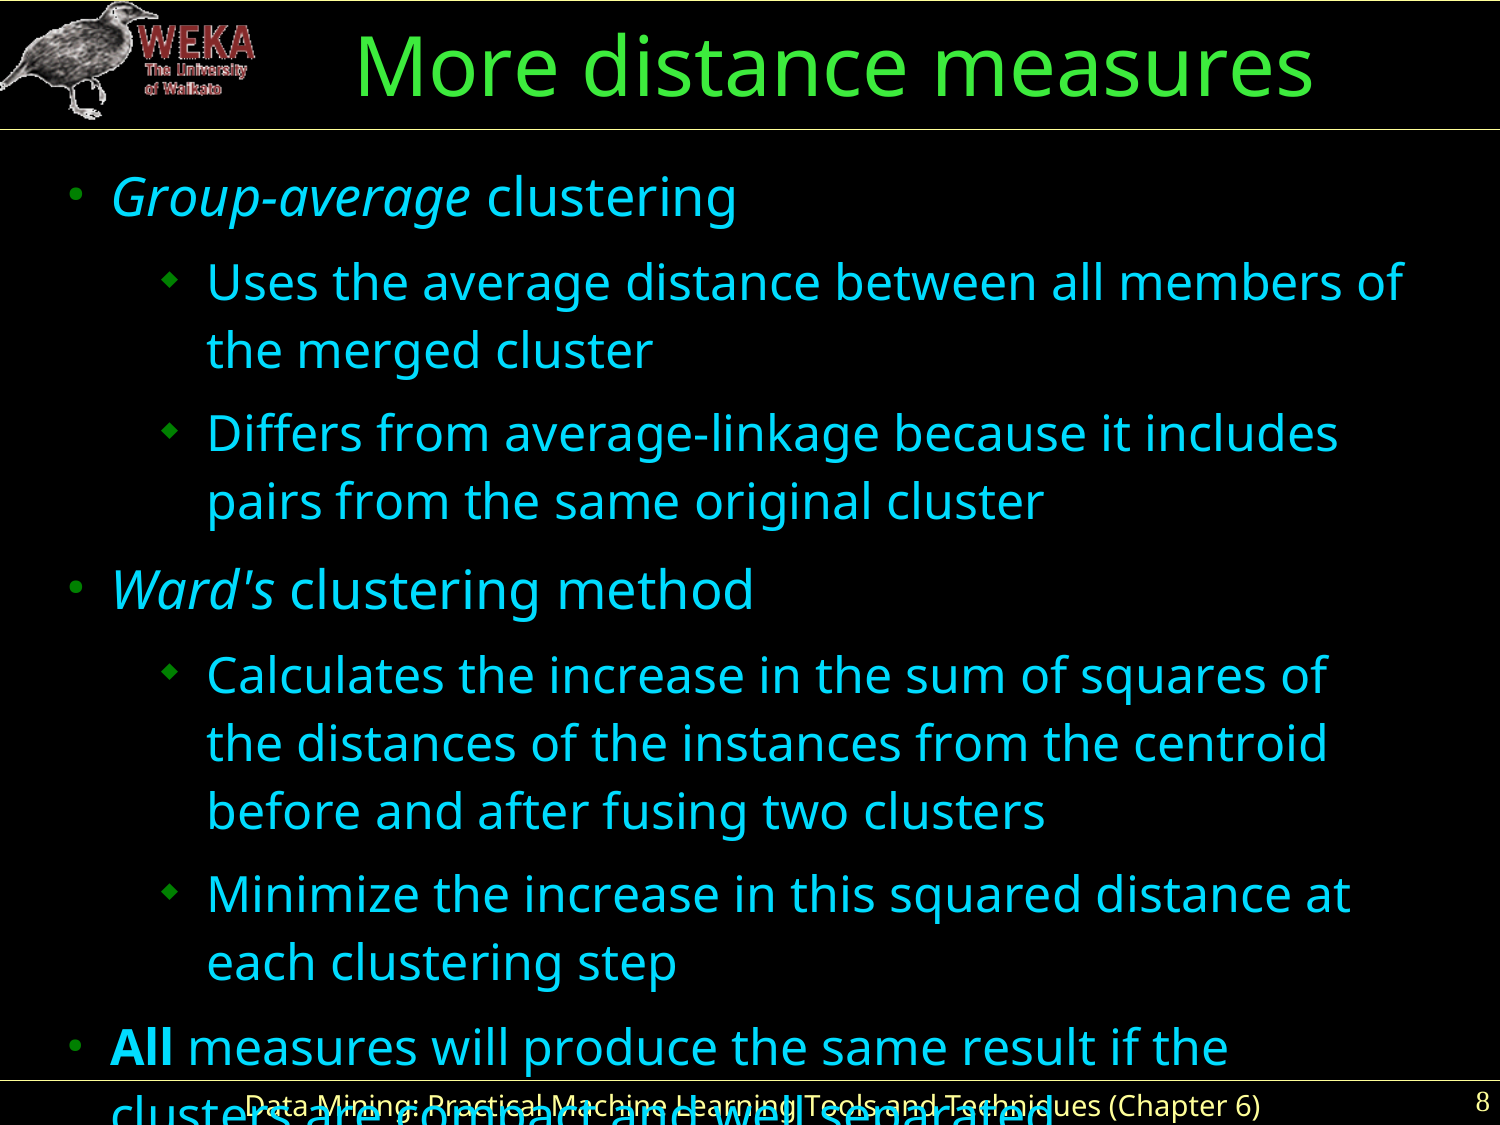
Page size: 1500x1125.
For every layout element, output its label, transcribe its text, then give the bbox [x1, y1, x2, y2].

picture [0, 1, 266, 129]
title More distance measures [353, 0, 1429, 159]
list Group-average clustering Uses the average distance between all members of the merged cluster Differs from average-linkage because it includes pairs from the same original cluster Ward's clustering method Calculates the increase in the sum of squares of the distances of the instances from the centroid before and after fusing two clusters Minimize the increase in this squared distance at each clustering step All measures will produce the same result if the clusters are compact and well separated [67, 158, 1418, 1074]
